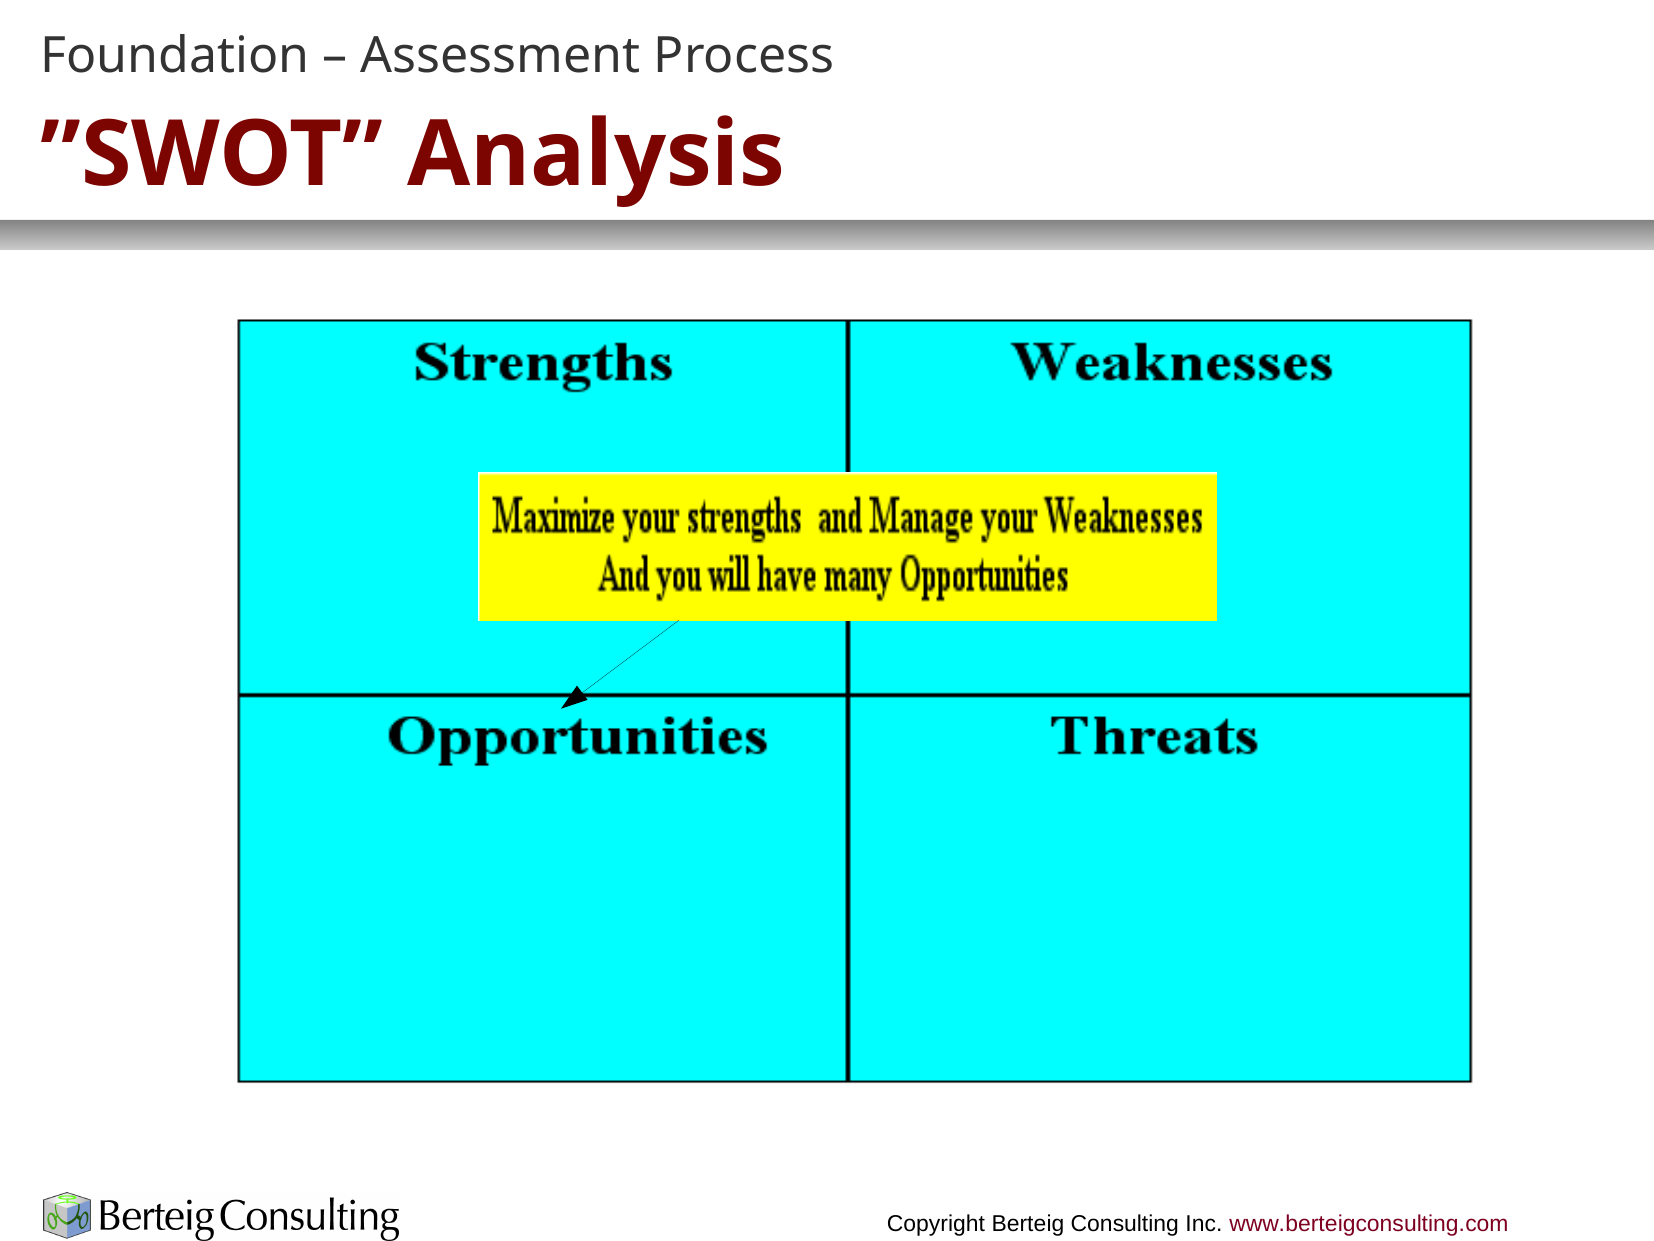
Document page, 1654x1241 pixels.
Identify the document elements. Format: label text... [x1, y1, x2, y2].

text_box [0, 219, 1654, 250]
picture [43, 1192, 399, 1241]
picture [236, 318, 1477, 1087]
text_box Copyright Berteig Consulting Inc. www.berteigconsulting.com [886, 1211, 1654, 1237]
title Foundation – Assessment Process ”SWOT” Analysis [40, 0, 1654, 231]
